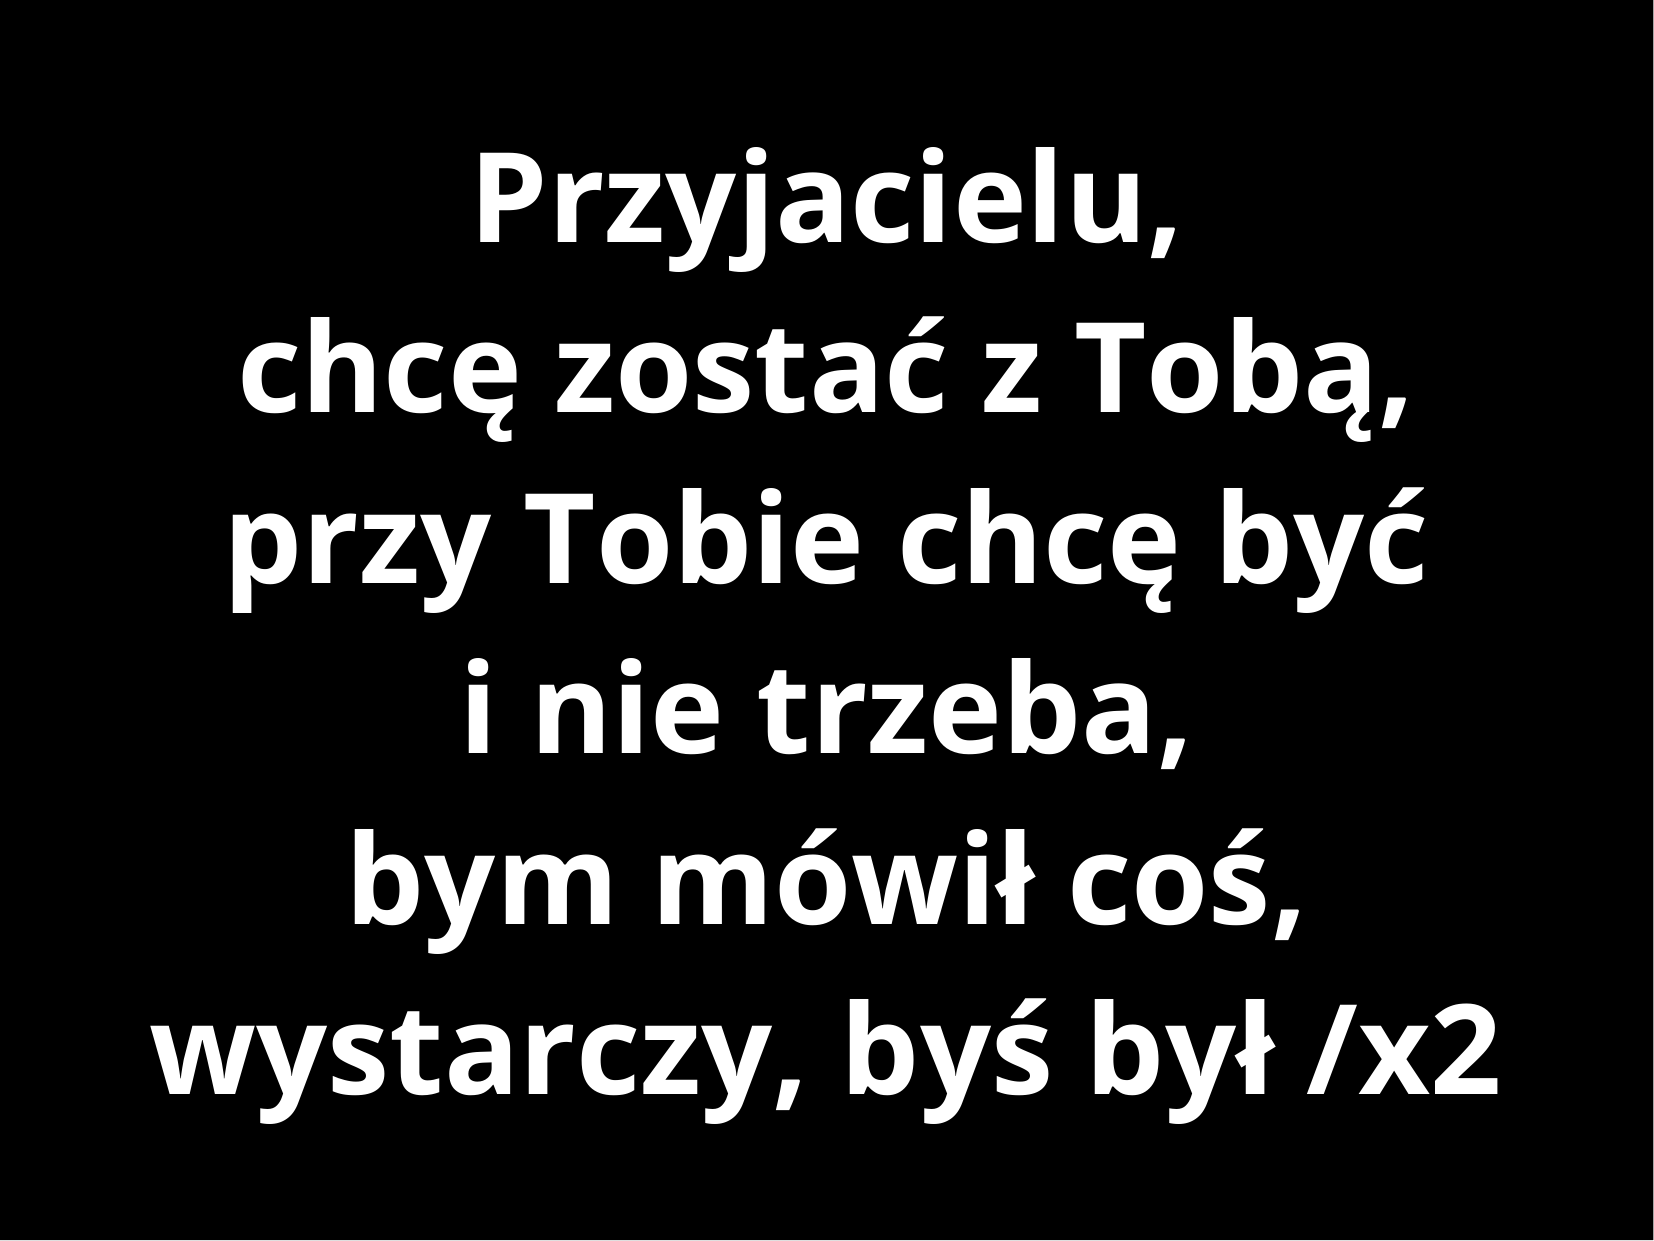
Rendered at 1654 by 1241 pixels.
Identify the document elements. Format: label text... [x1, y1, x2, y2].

title Przyjacielu, chcę zostać z Tobą, przy Tobie chcę być i nie trzeba, bym mówił coś, wystarczy, byś był /x2 [0, 0, 1654, 1241]
